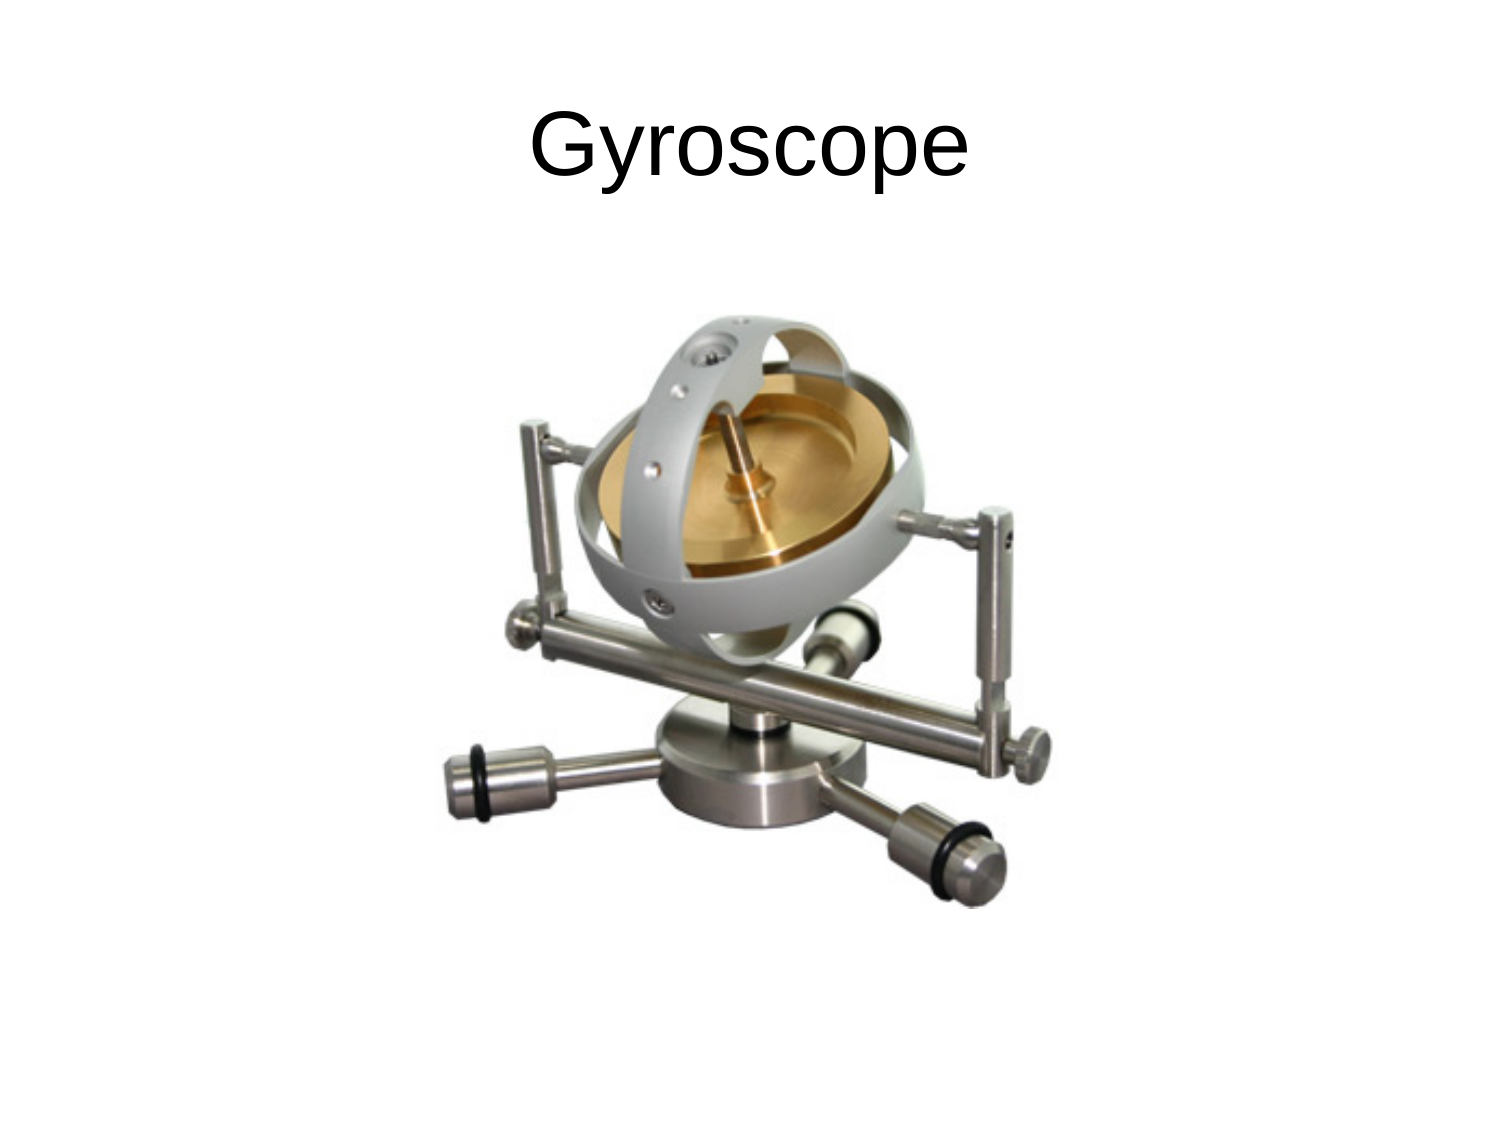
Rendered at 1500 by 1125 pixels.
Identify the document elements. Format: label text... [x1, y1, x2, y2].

text_box [419, 314, 1068, 909]
title Gyroscope [75, 45, 1426, 233]
